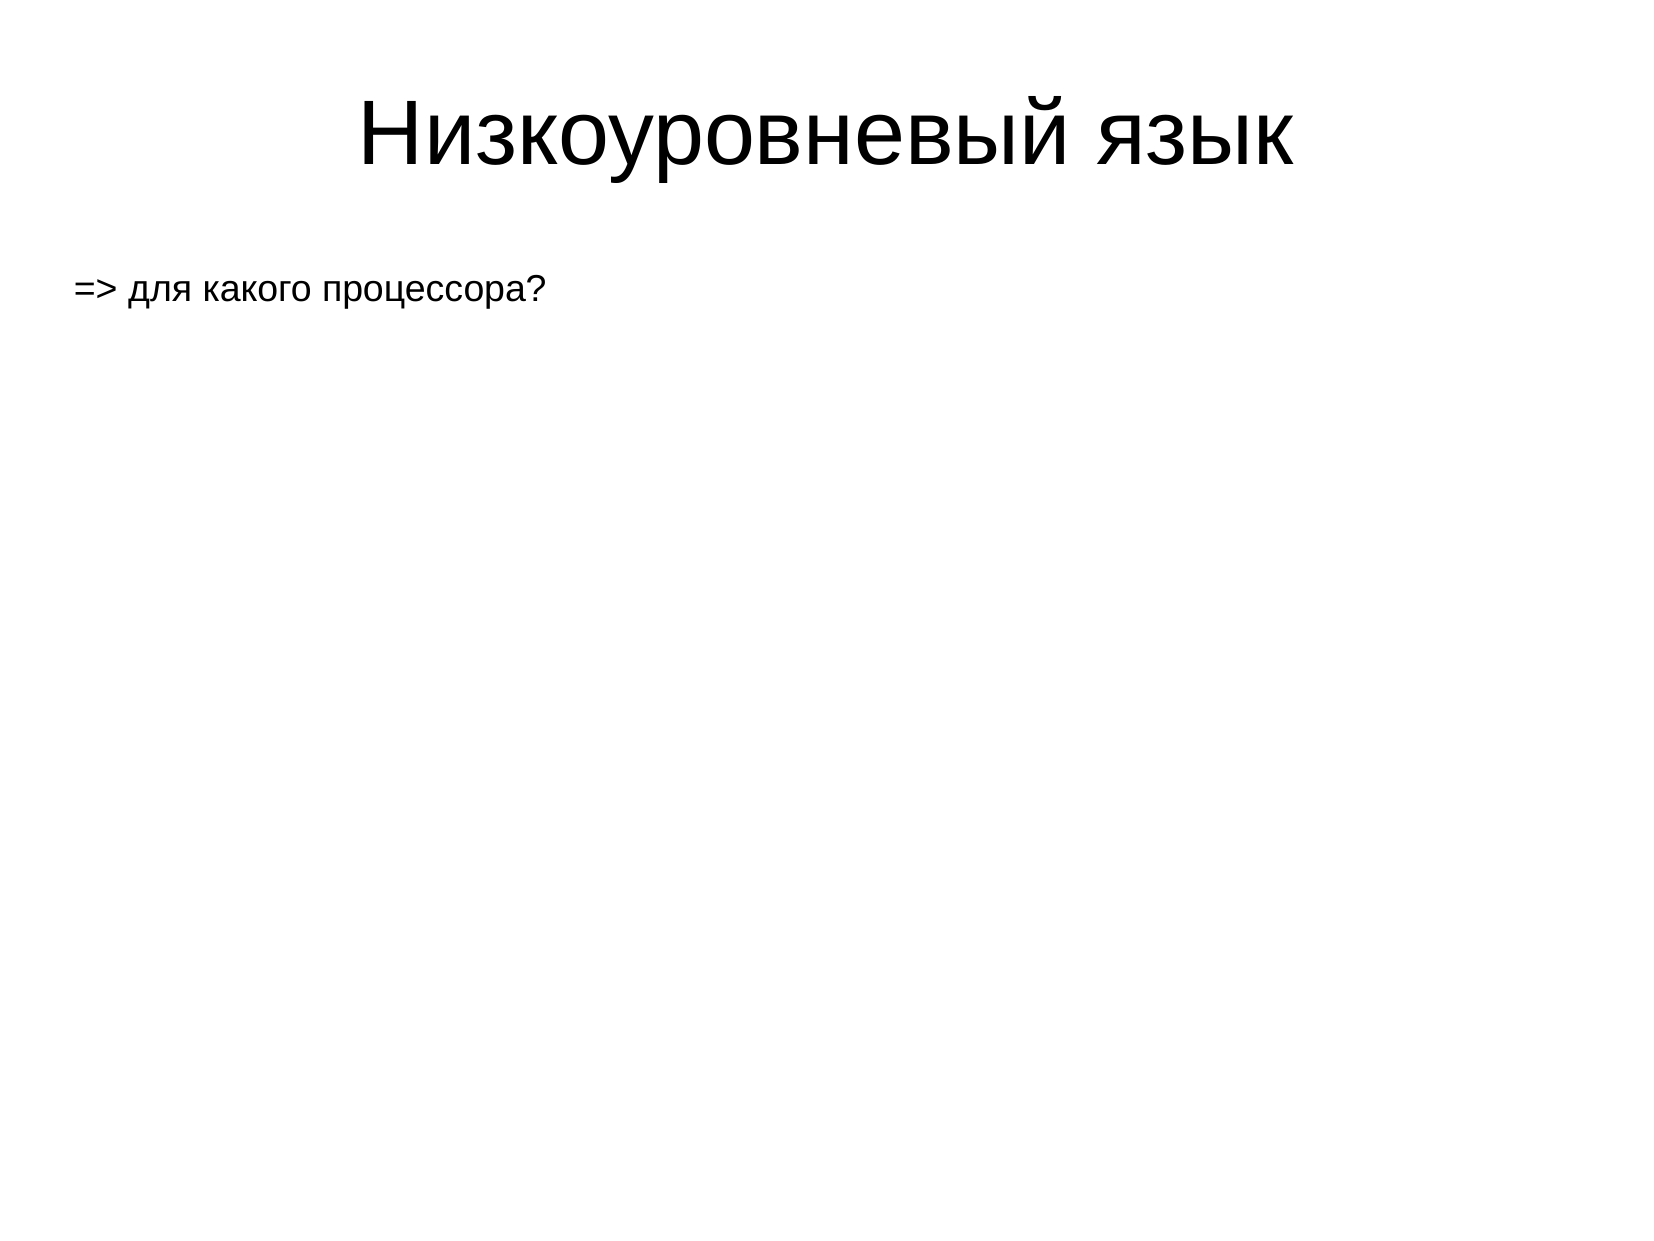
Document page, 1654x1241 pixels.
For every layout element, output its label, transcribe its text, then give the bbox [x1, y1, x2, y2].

title Низкоуровневый язык [82, 29, 1571, 237]
text_box => для какого процессора? [59, 259, 562, 400]
